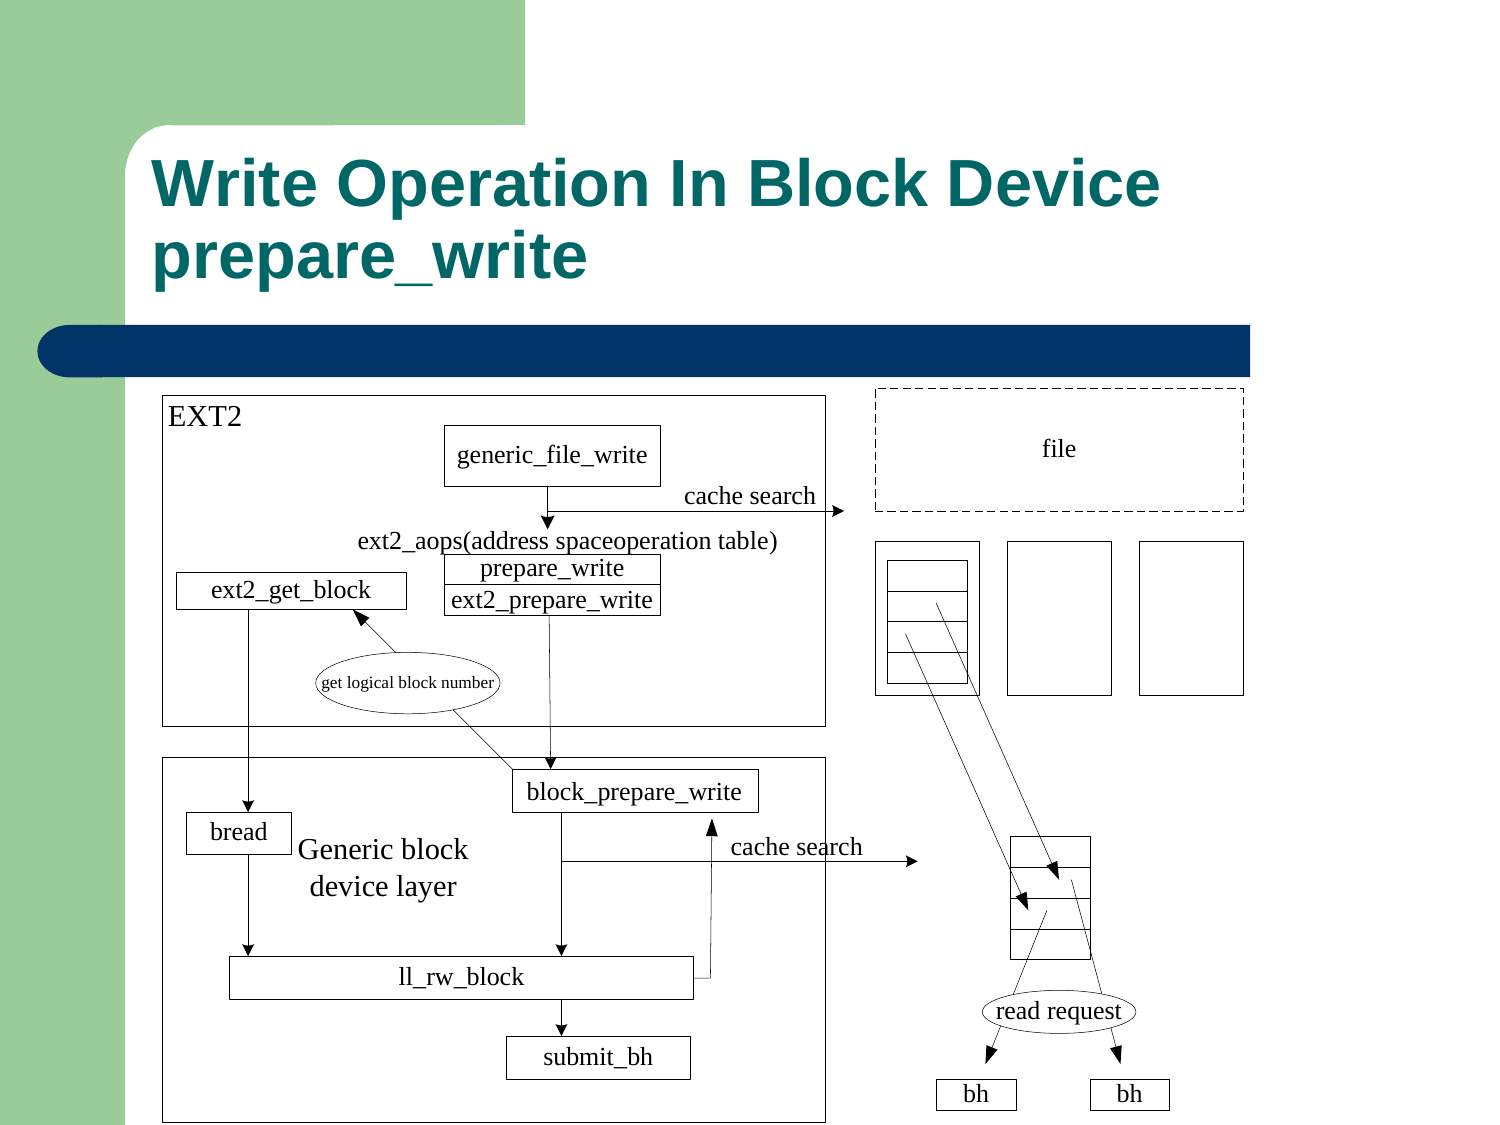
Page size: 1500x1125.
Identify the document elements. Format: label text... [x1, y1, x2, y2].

chart [159, 385, 1247, 1125]
title Write Operation In Block Device prepare_write [136, 136, 1414, 301]
